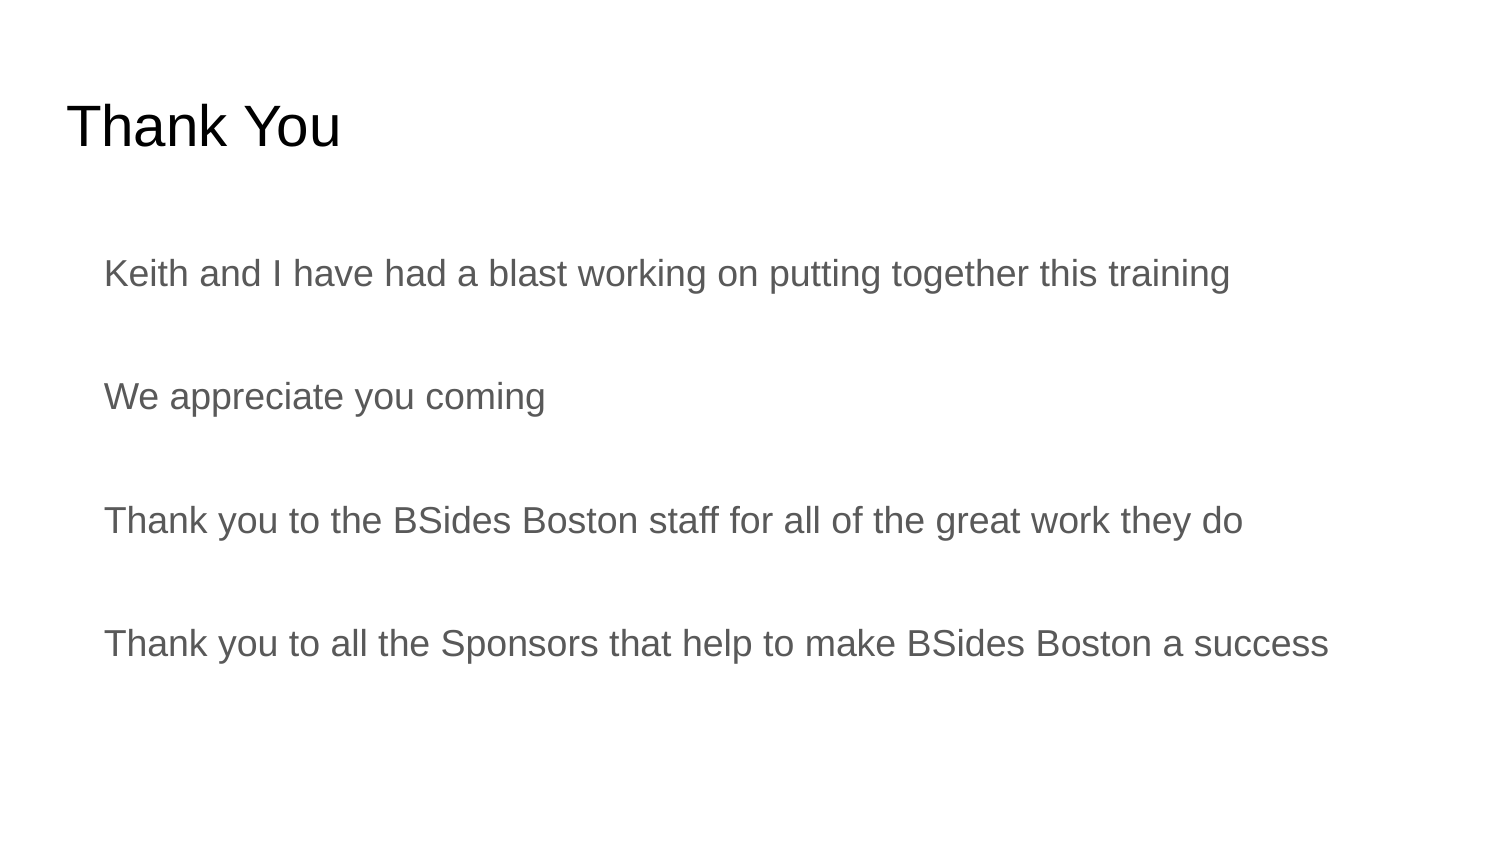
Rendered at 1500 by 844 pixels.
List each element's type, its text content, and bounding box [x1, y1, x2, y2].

list Keith and I have had a blast working on putting together this training We appreciate you coming Thank you to the BSides Boston staff for all of the great work they do Thank you to all the Sponsors that help to make BSides Boston a success [51, 189, 1449, 750]
title Thank You [51, 72, 1449, 167]
